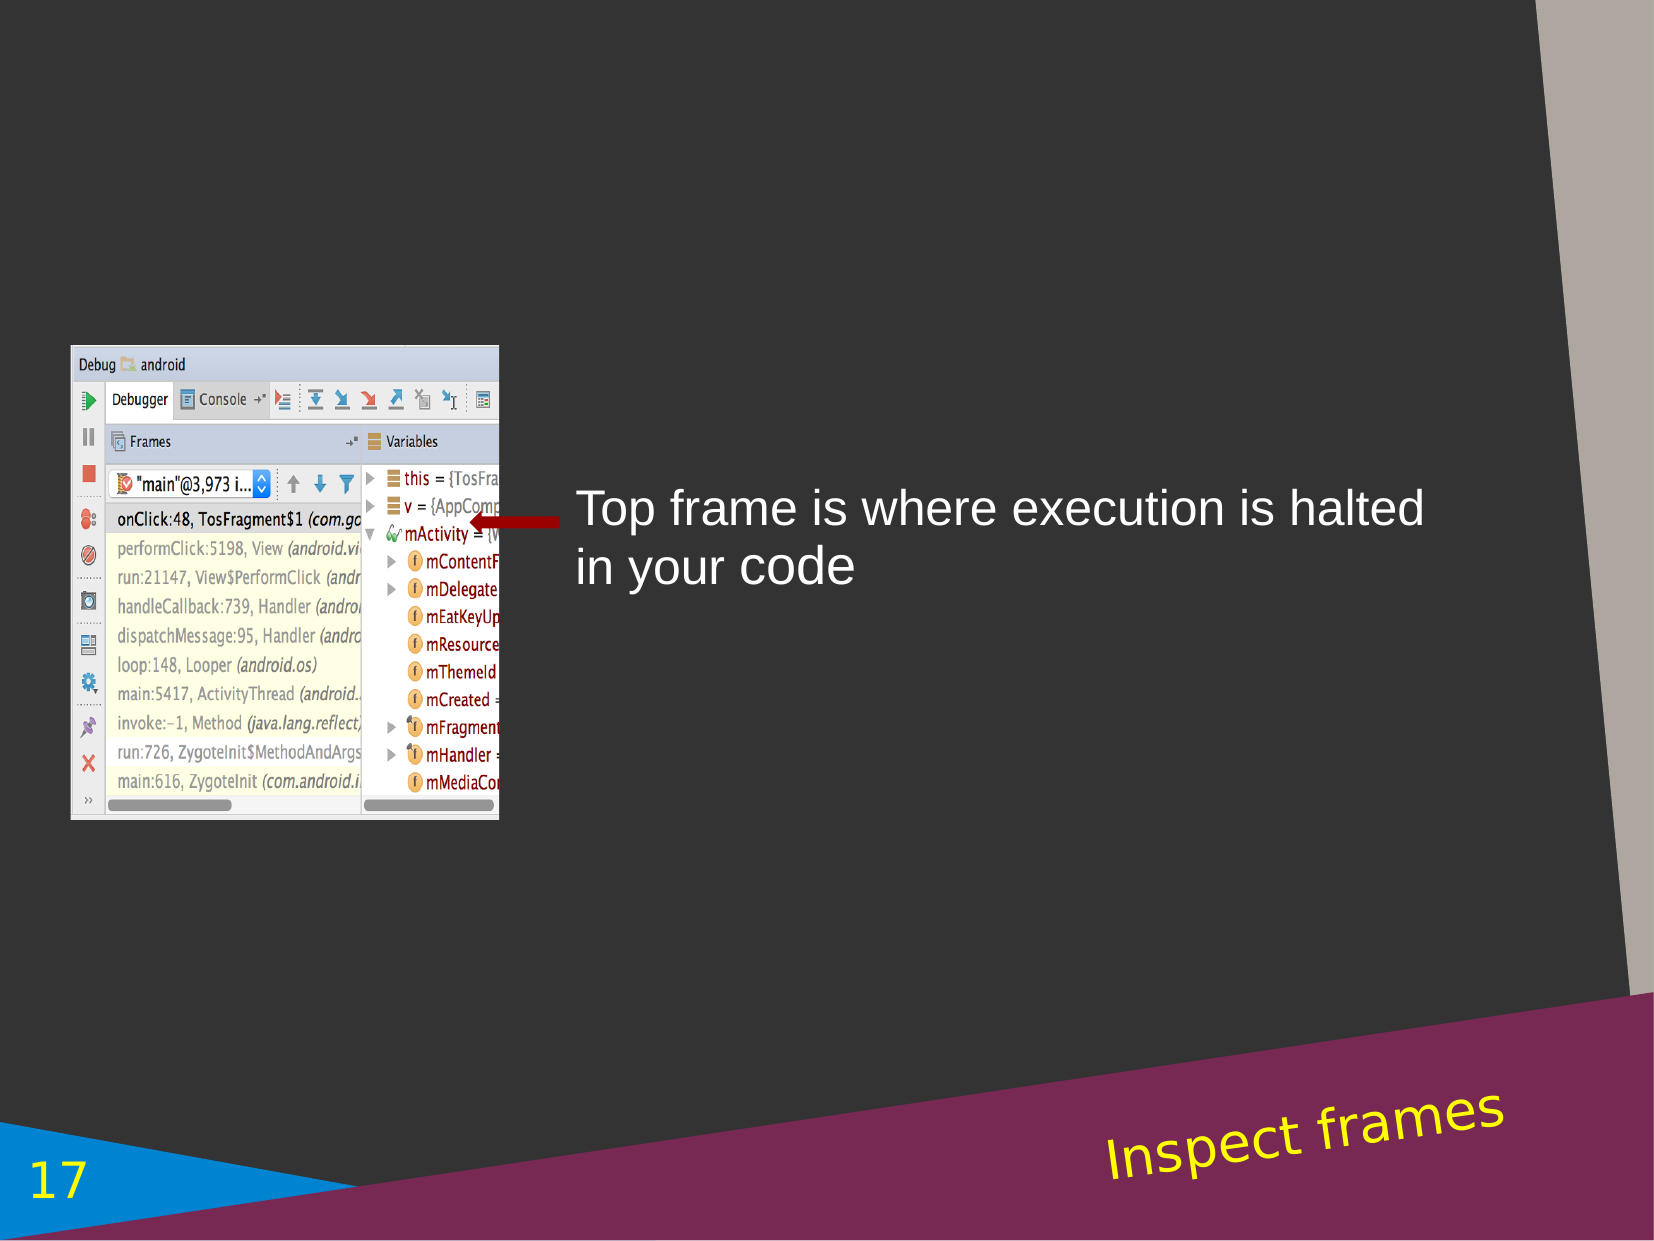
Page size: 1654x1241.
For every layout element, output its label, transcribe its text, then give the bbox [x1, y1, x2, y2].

picture [70, 345, 500, 820]
text_box Top frame is where execution is halted in your code [560, 472, 1465, 646]
title Inspect frames [956, 995, 1654, 1241]
text_box [469, 510, 560, 535]
